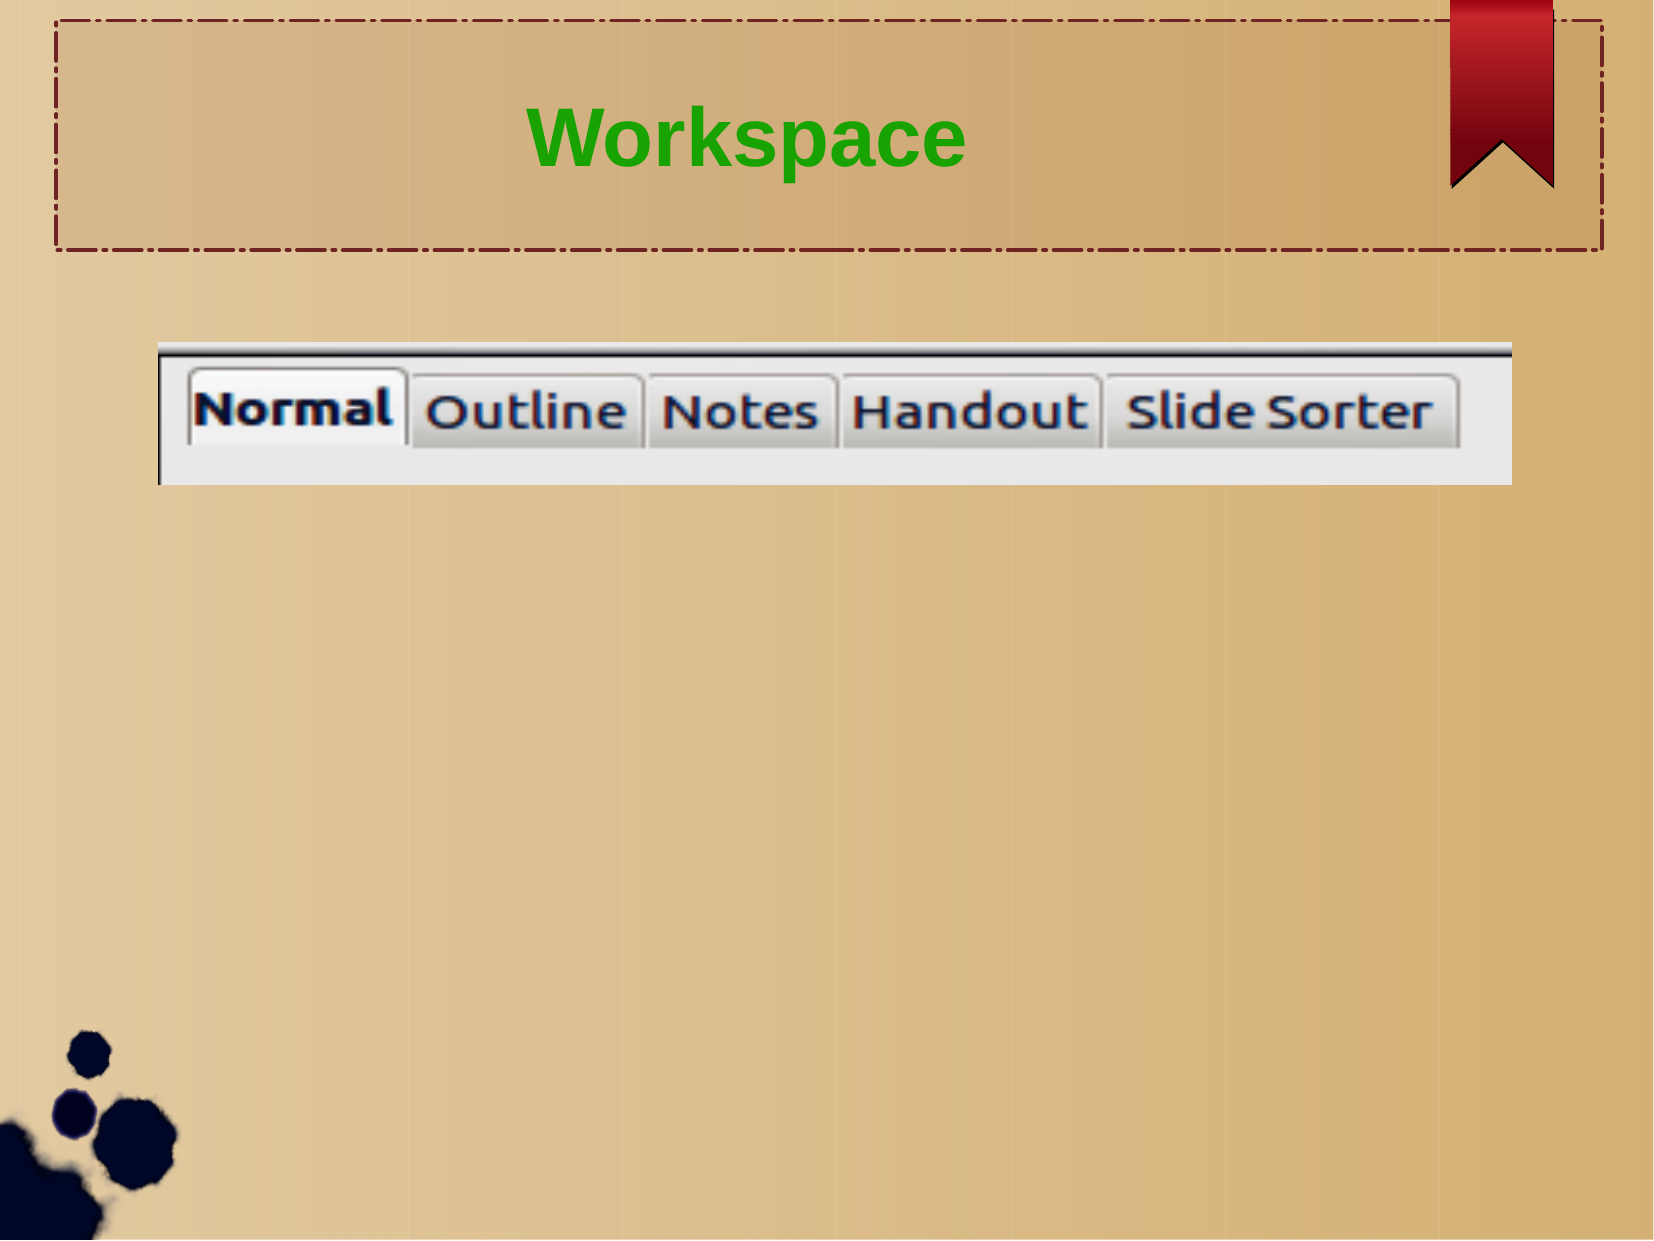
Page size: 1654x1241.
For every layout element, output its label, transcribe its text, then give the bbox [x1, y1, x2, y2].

title Workspace [82, 47, 1412, 229]
picture [158, 342, 1512, 485]
